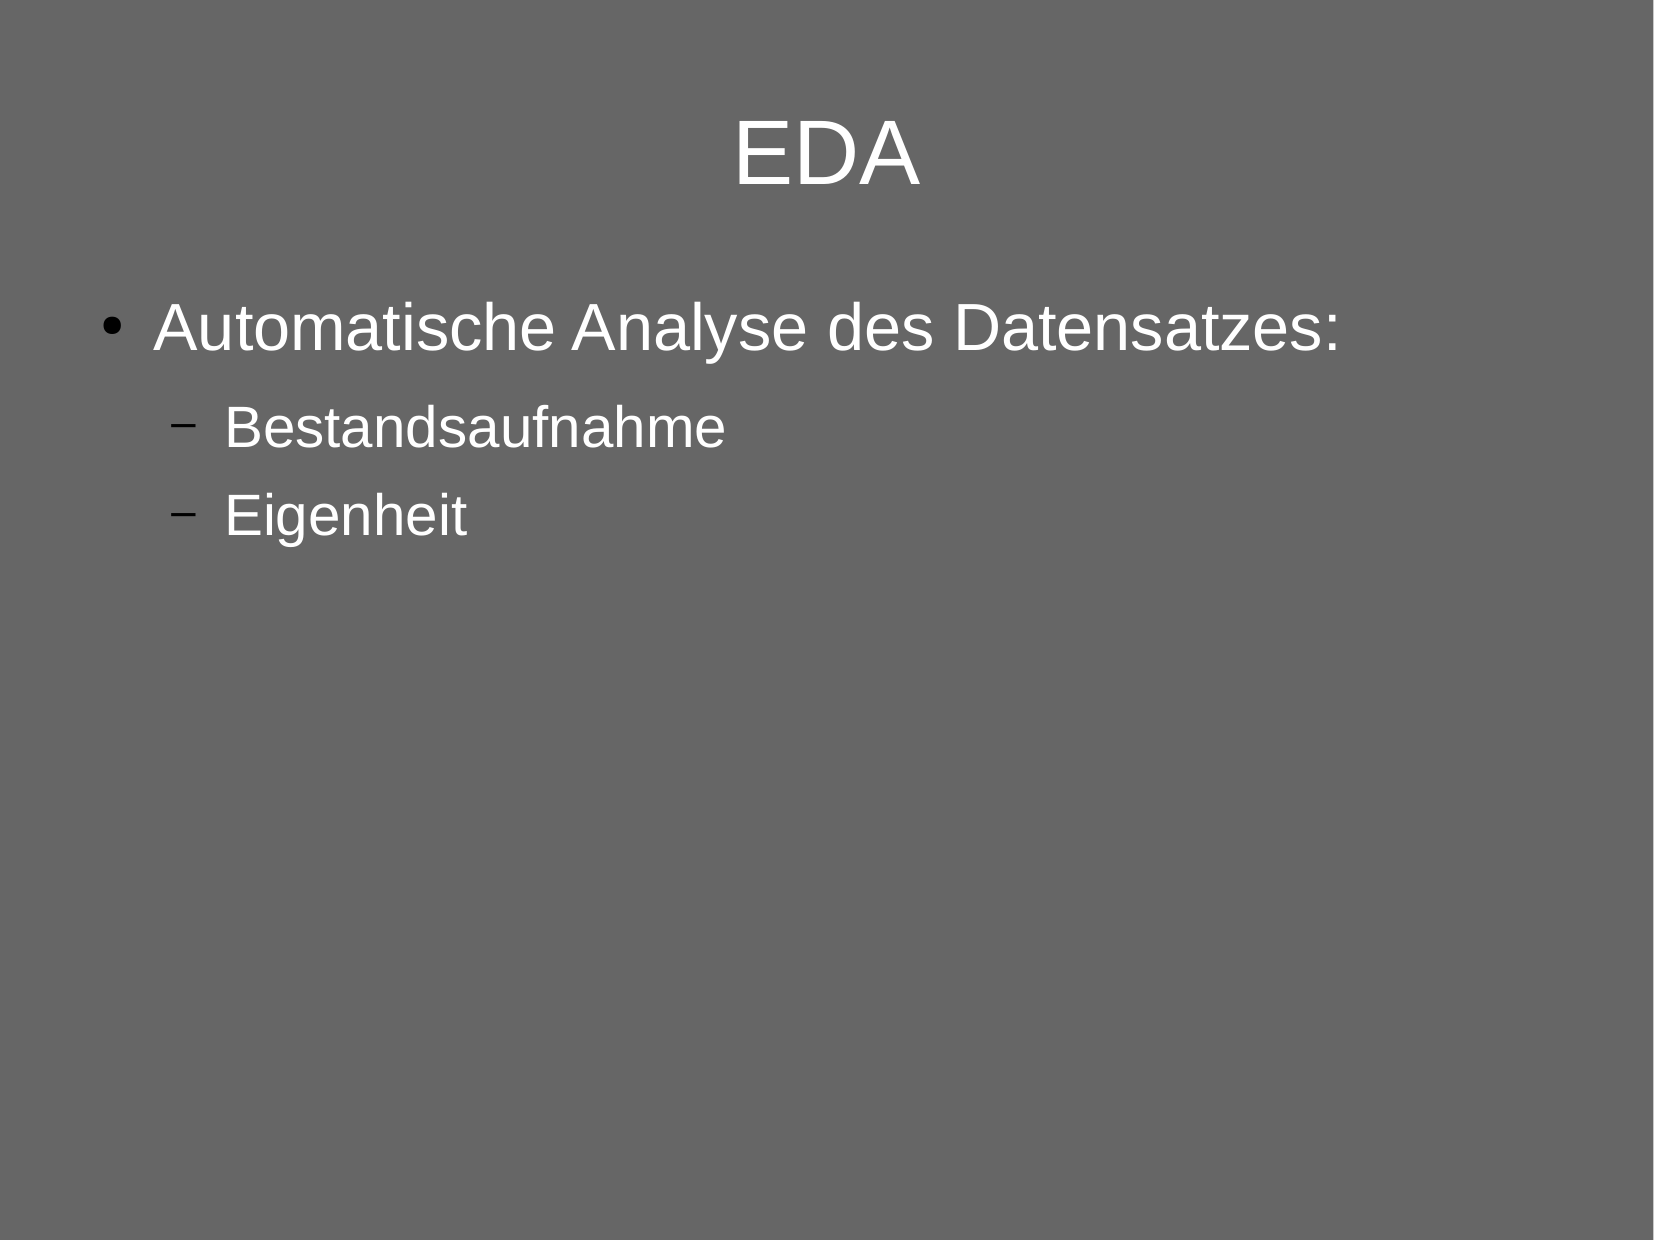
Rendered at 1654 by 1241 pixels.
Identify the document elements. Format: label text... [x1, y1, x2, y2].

list Automatische Analyse des Datensatzes: Bestandsaufnahme Eigenheit [82, 290, 1571, 1109]
title EDA [82, 49, 1571, 257]
